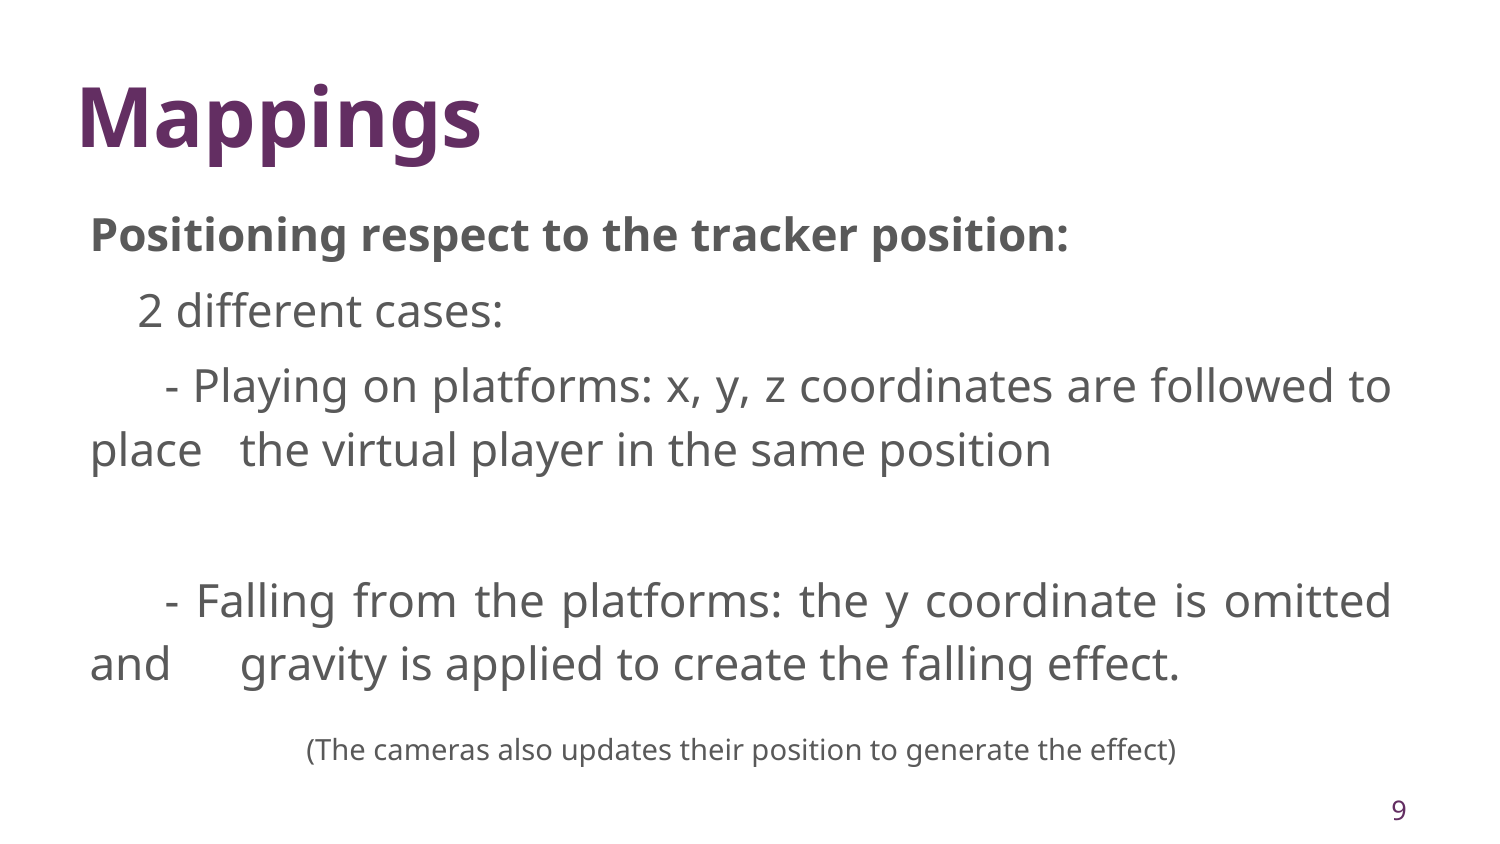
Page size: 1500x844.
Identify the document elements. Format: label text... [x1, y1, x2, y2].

text_box Positioning respect to the tracker position: 2 different cases: - Playing on platforms: x, y, z coordinates are followed to place the virtual player in the same position - Falling from the platforms: the y coordinate is omitted and gravity is applied to create the falling effect. (The cameras also updates their position to generate the effect) [75, 197, 1446, 501]
text_box Mappings [75, 23, 1285, 165]
text_box 10 [1391, 779, 1482, 844]
